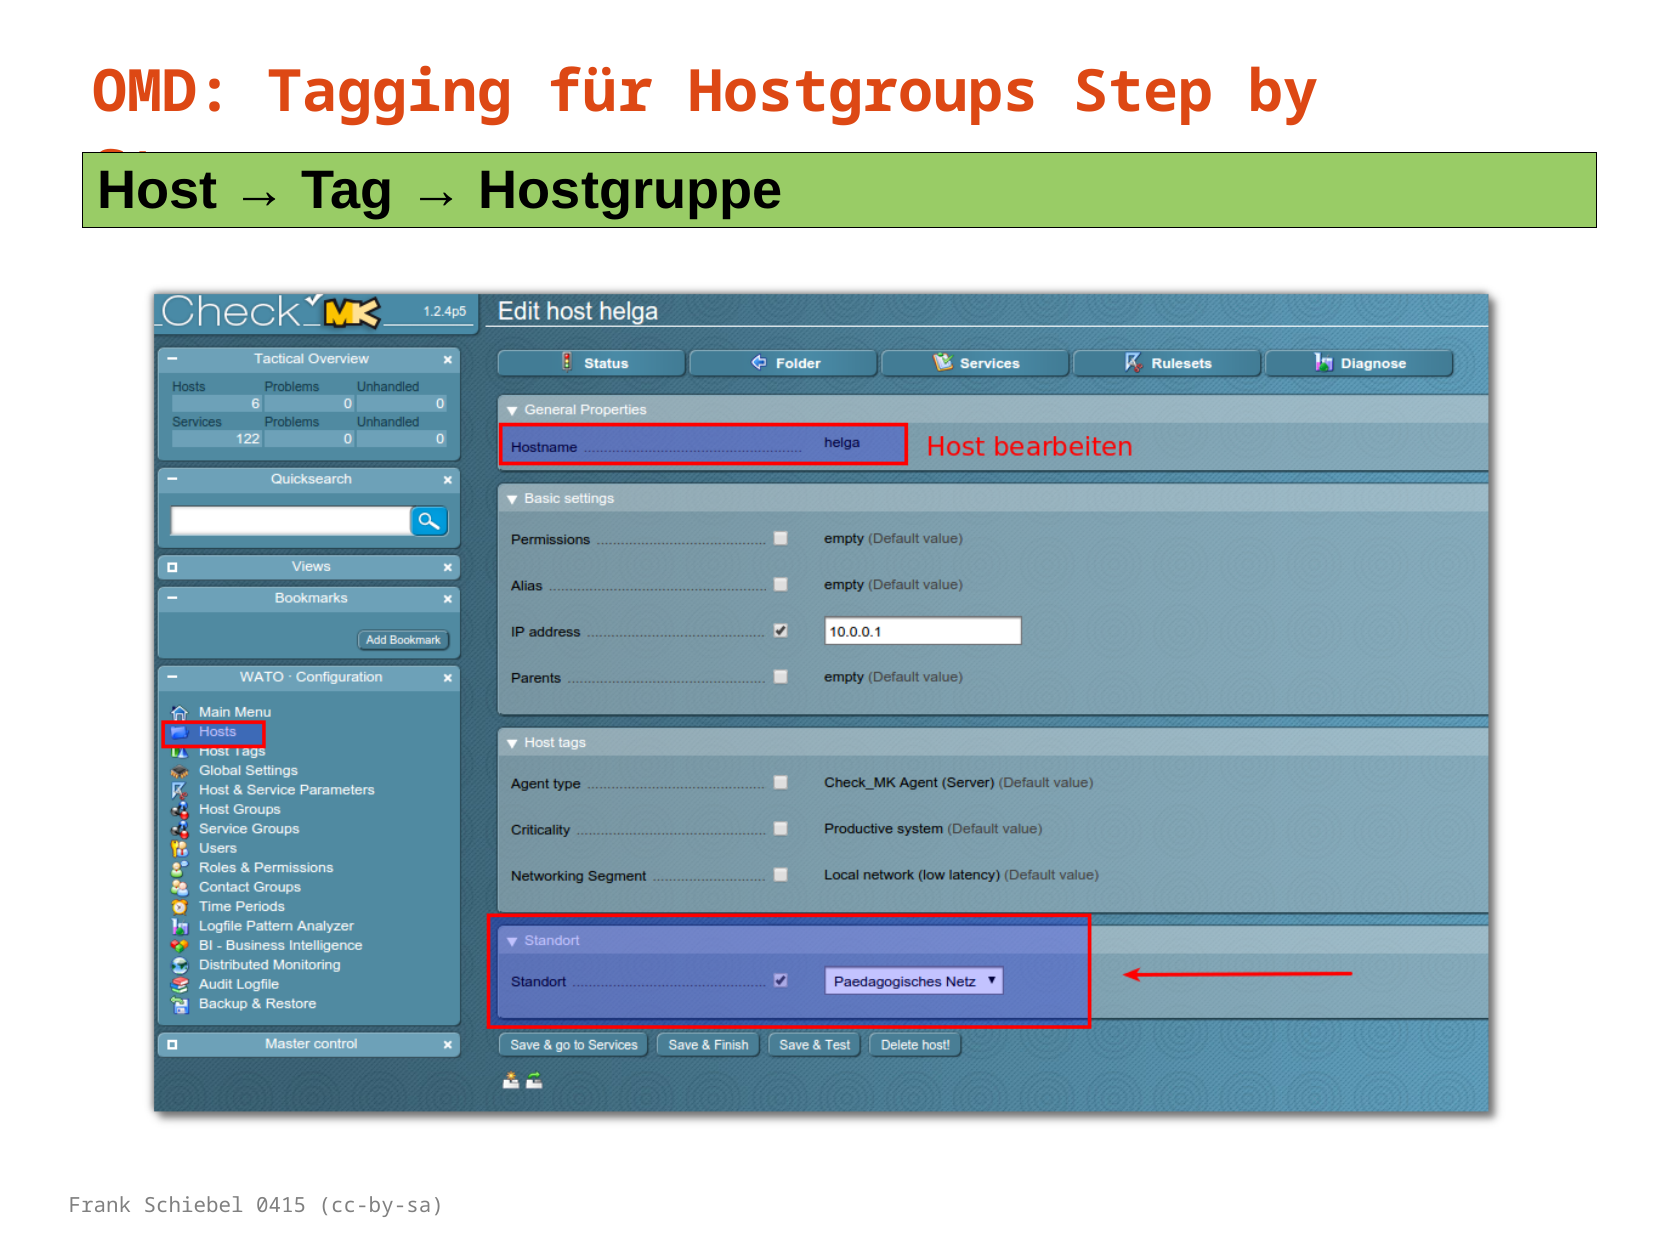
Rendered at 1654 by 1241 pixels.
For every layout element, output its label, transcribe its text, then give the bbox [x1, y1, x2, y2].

text_box Host → Tag → Hostgruppe [82, 152, 1597, 228]
text_box OMD: Tagging für Hostgroups Step by Step [78, 42, 1449, 117]
picture [142, 282, 1508, 1131]
